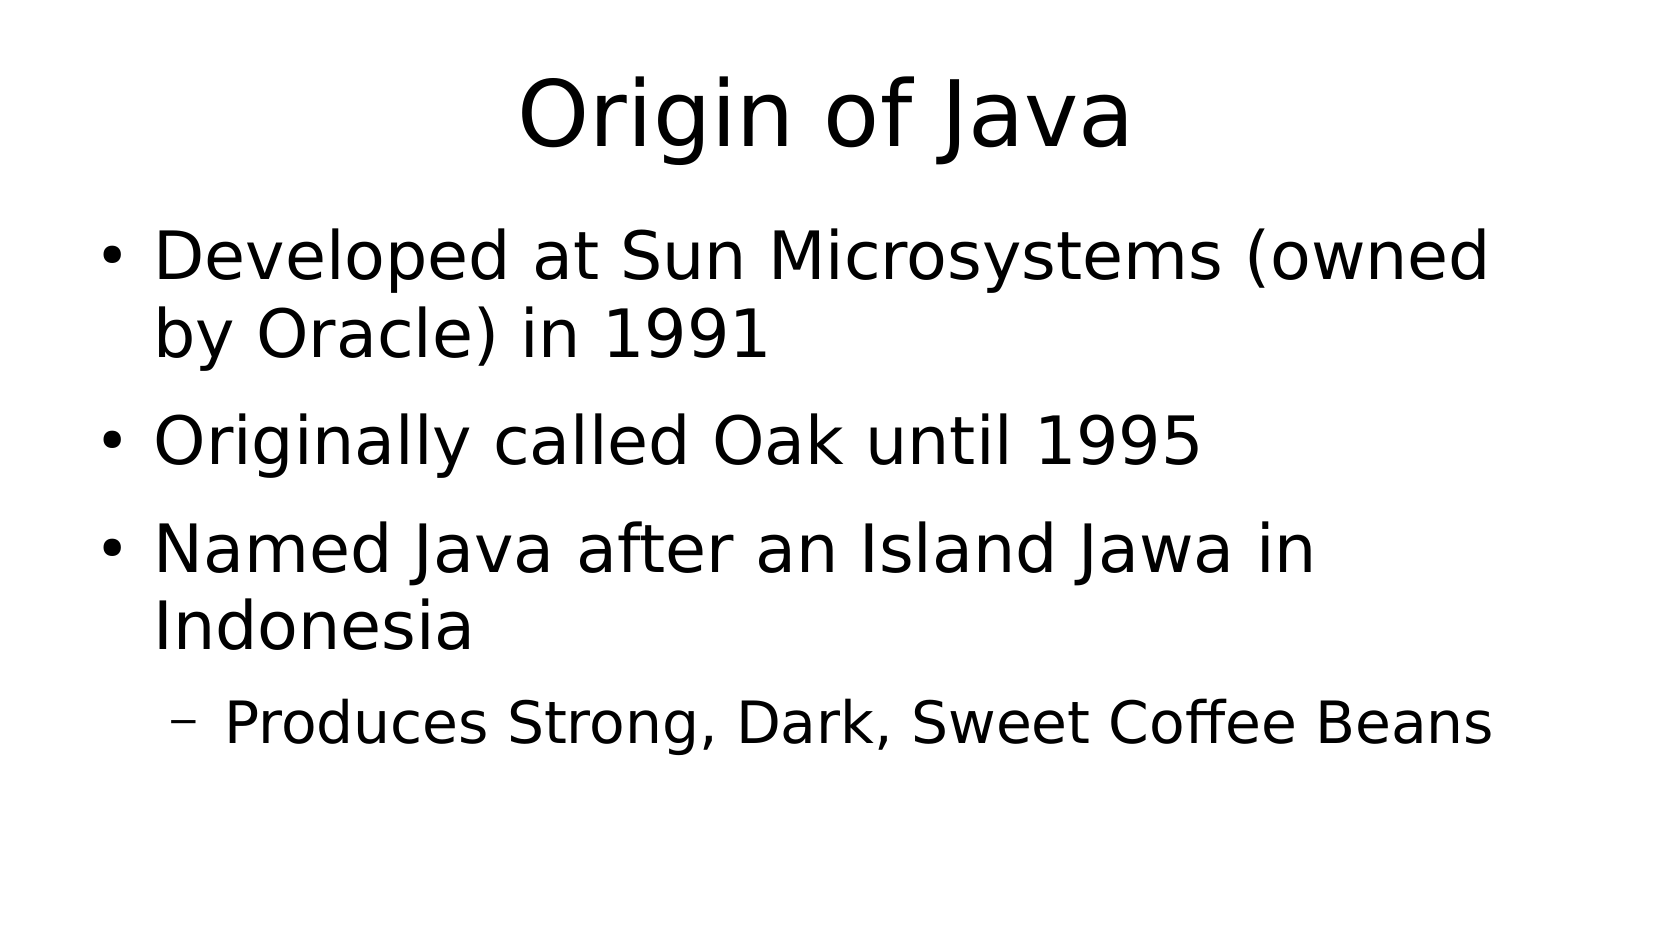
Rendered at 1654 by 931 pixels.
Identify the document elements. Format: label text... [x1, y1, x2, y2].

title Origin of Java [82, 37, 1571, 193]
list Developed at Sun Microsystems (owned by Oracle) in 1991 Originally called Oak until 1995 Named Java after an Island Jawa in Indonesia Produces Strong, Dark, Sweet Coffee Beans [82, 217, 1571, 758]
